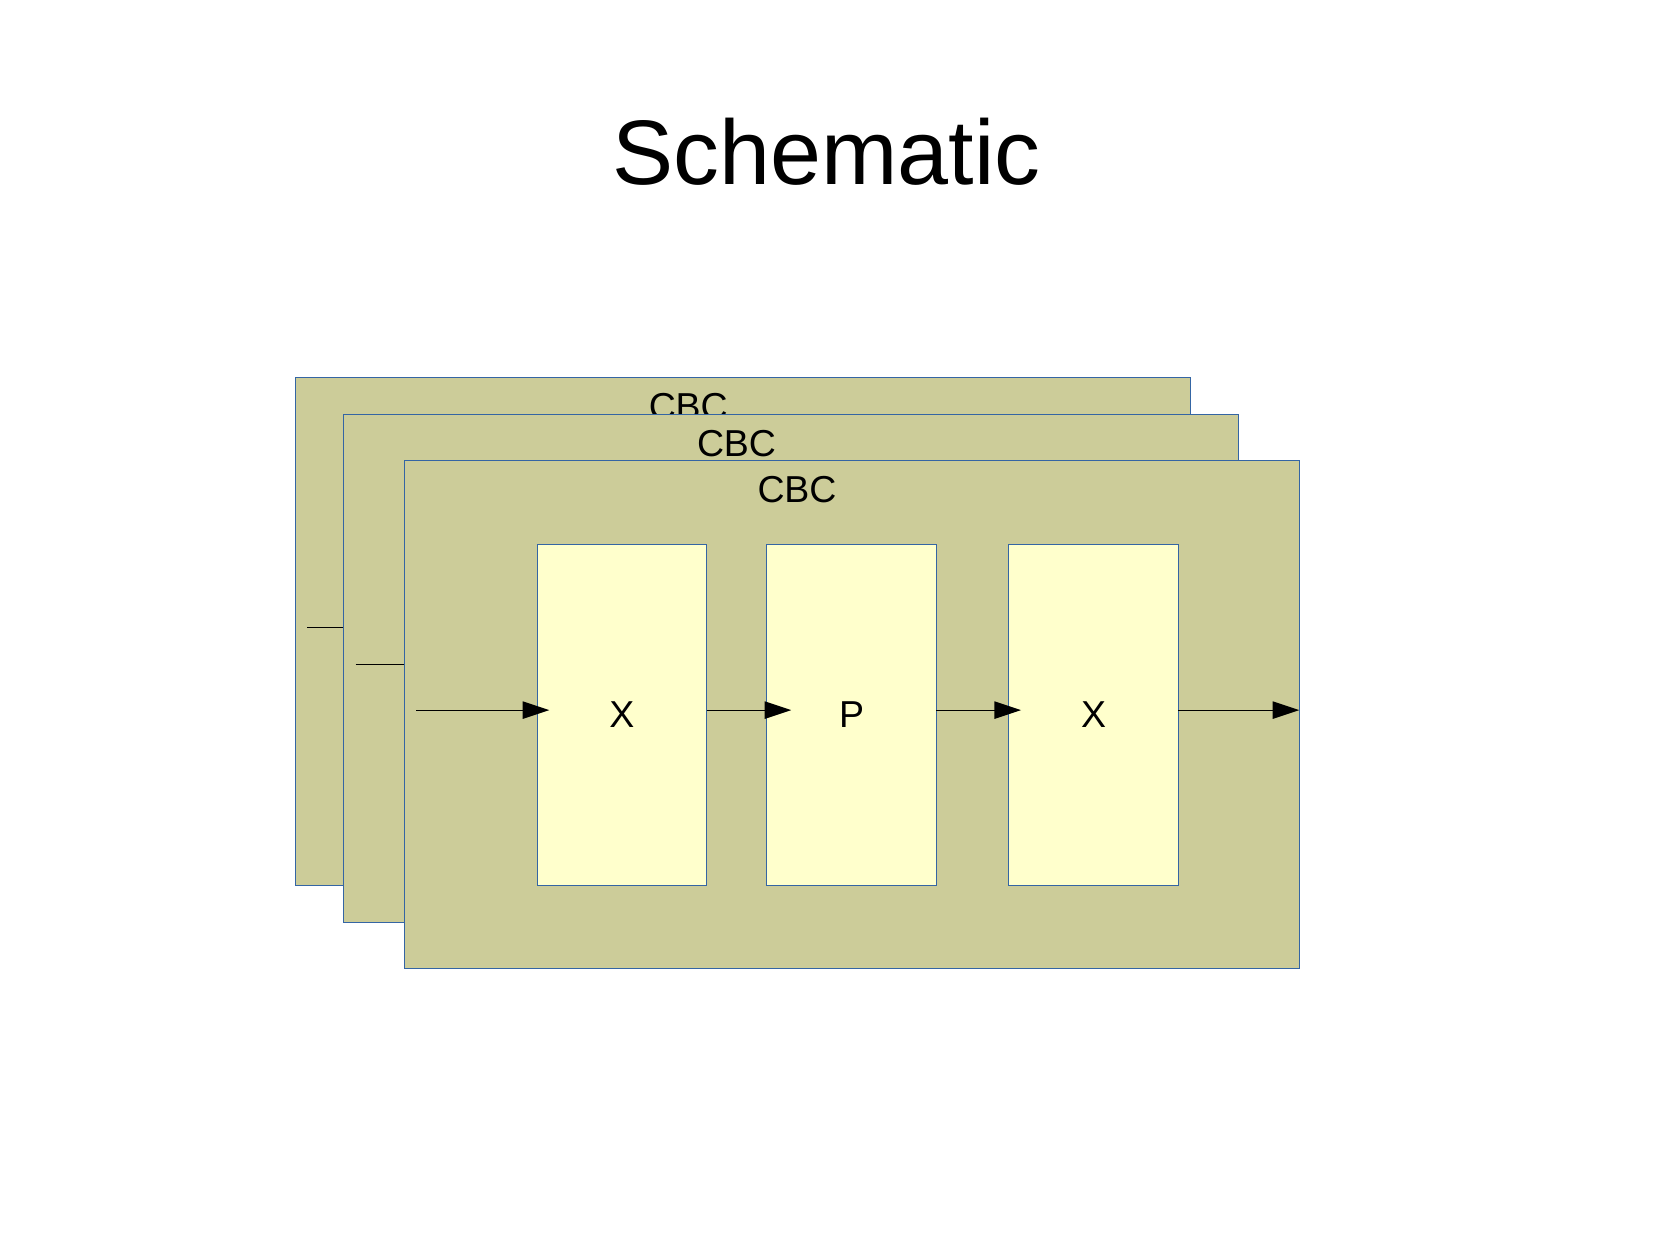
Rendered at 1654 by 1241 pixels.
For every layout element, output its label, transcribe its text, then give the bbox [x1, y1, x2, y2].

title Schematic [82, 49, 1571, 257]
text_box CBC [633, 377, 857, 414]
text_box [857, 377, 1300, 710]
text_box P [766, 550, 937, 886]
text_box X [537, 544, 707, 886]
text_box [295, 377, 1300, 969]
text_box CBC [682, 414, 905, 460]
text_box X [1008, 544, 1179, 886]
text_box CBC [742, 460, 966, 550]
